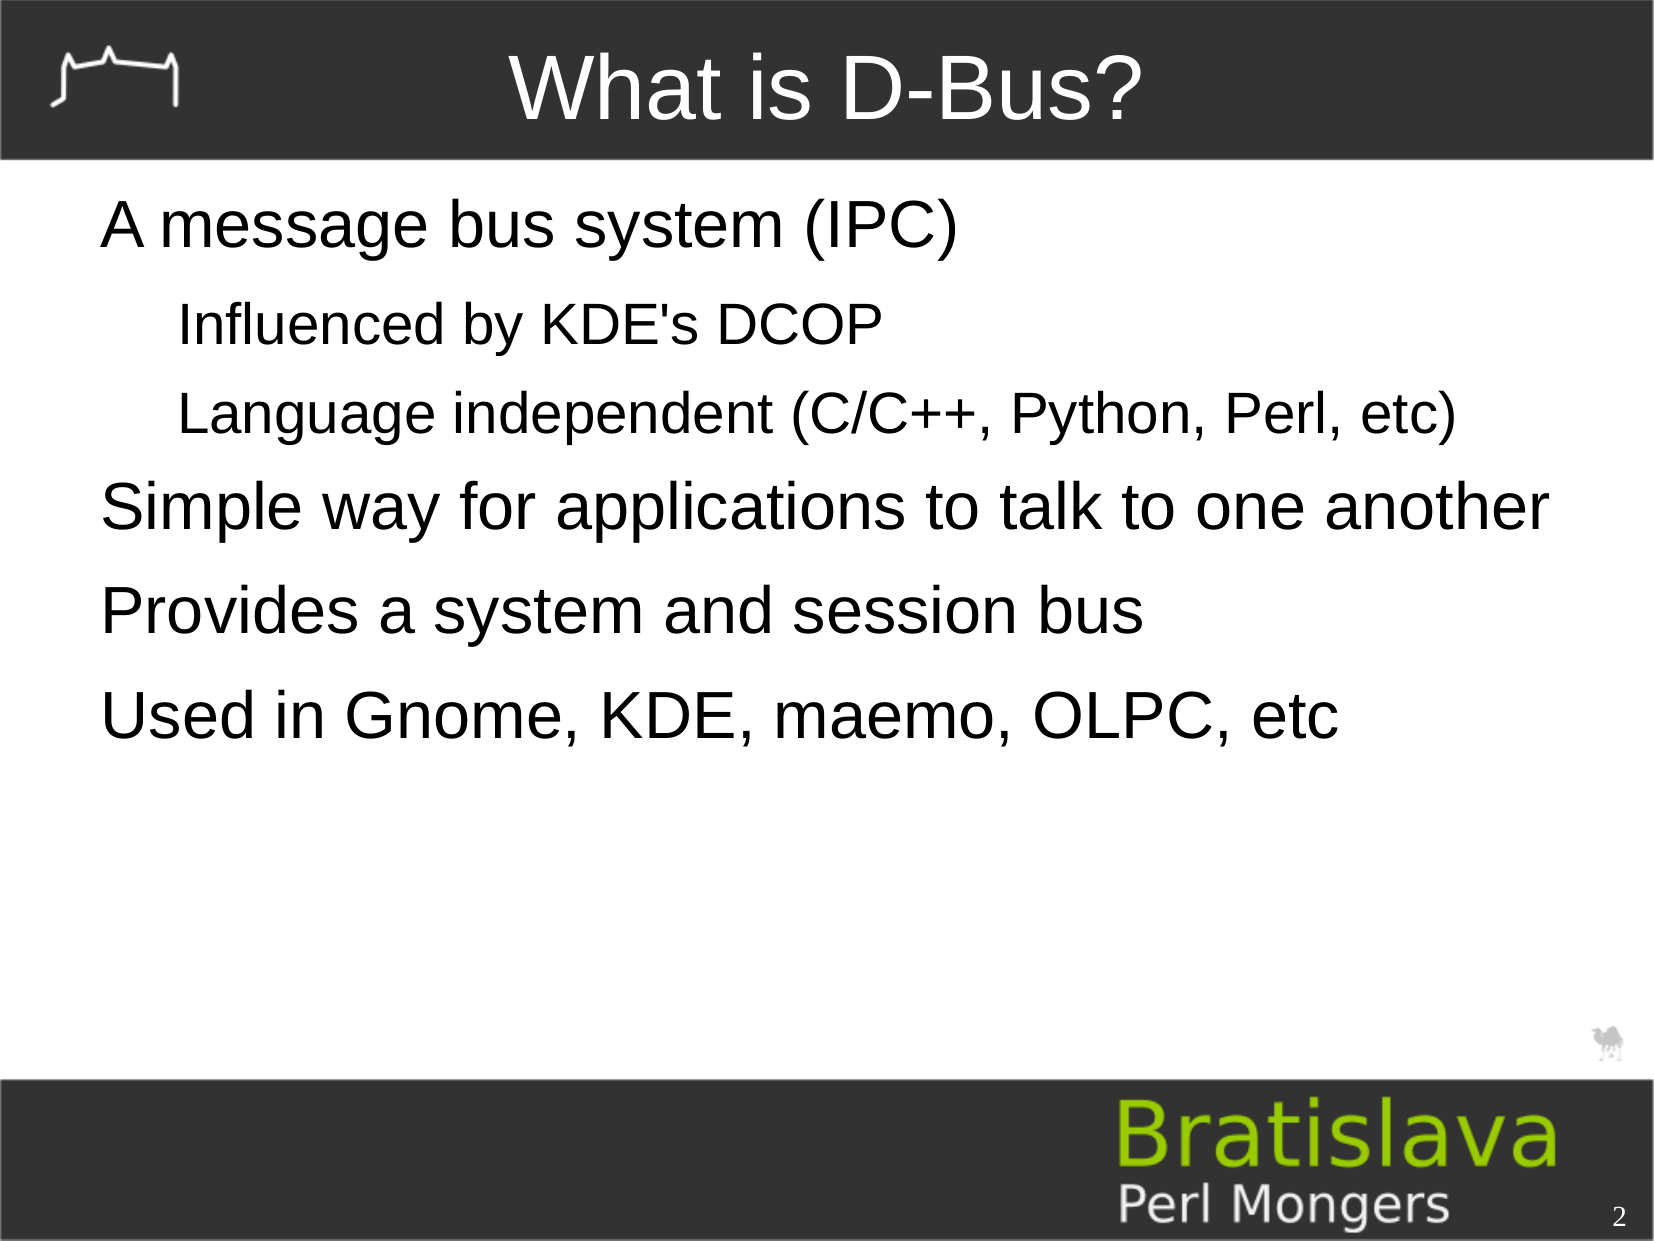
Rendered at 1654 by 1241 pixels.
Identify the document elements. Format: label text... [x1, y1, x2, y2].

picture [0, 0, 1654, 1241]
list A message bus system (IPC) Influenced by KDE's DCOP Language independent (C/C++, Python, Perl, etc) Simple way for applications to talk to one another Provides a system and session bus Used in Gnome, KDE, maemo, OLPC, etc [82, 187, 1576, 1051]
title What is D-Bus? [76, 36, 1577, 140]
